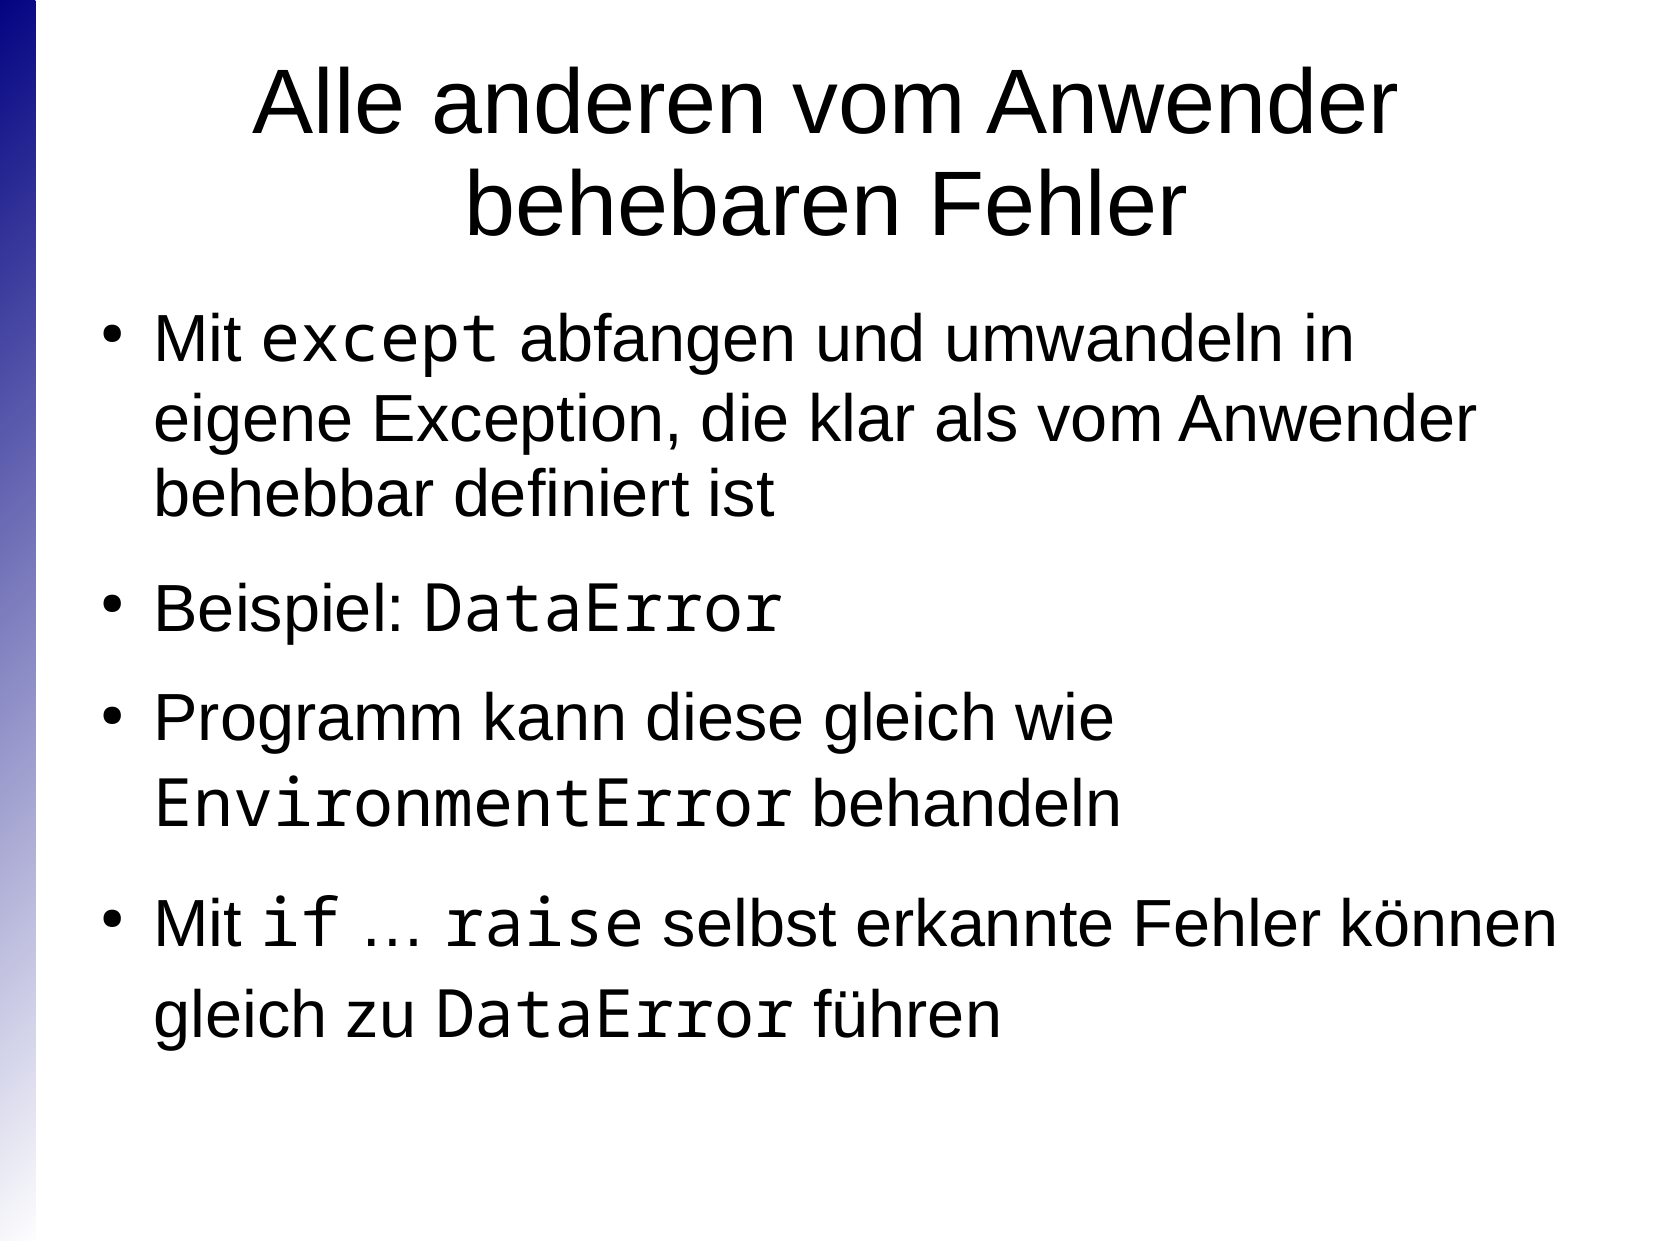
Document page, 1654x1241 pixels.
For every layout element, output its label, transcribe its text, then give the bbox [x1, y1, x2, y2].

title Alle anderen vom Anwender behebaren Fehler [82, 49, 1571, 257]
list Mit except abfangen und umwandeln in eigene Exception, die klar als vom Anwender behebbar definiert ist Beispiel: DataError Programm kann diese gleich wie EnvironmentError behandeln Mit if … raise selbst erkannte Fehler können gleich zu DataError führen [82, 290, 1571, 1109]
